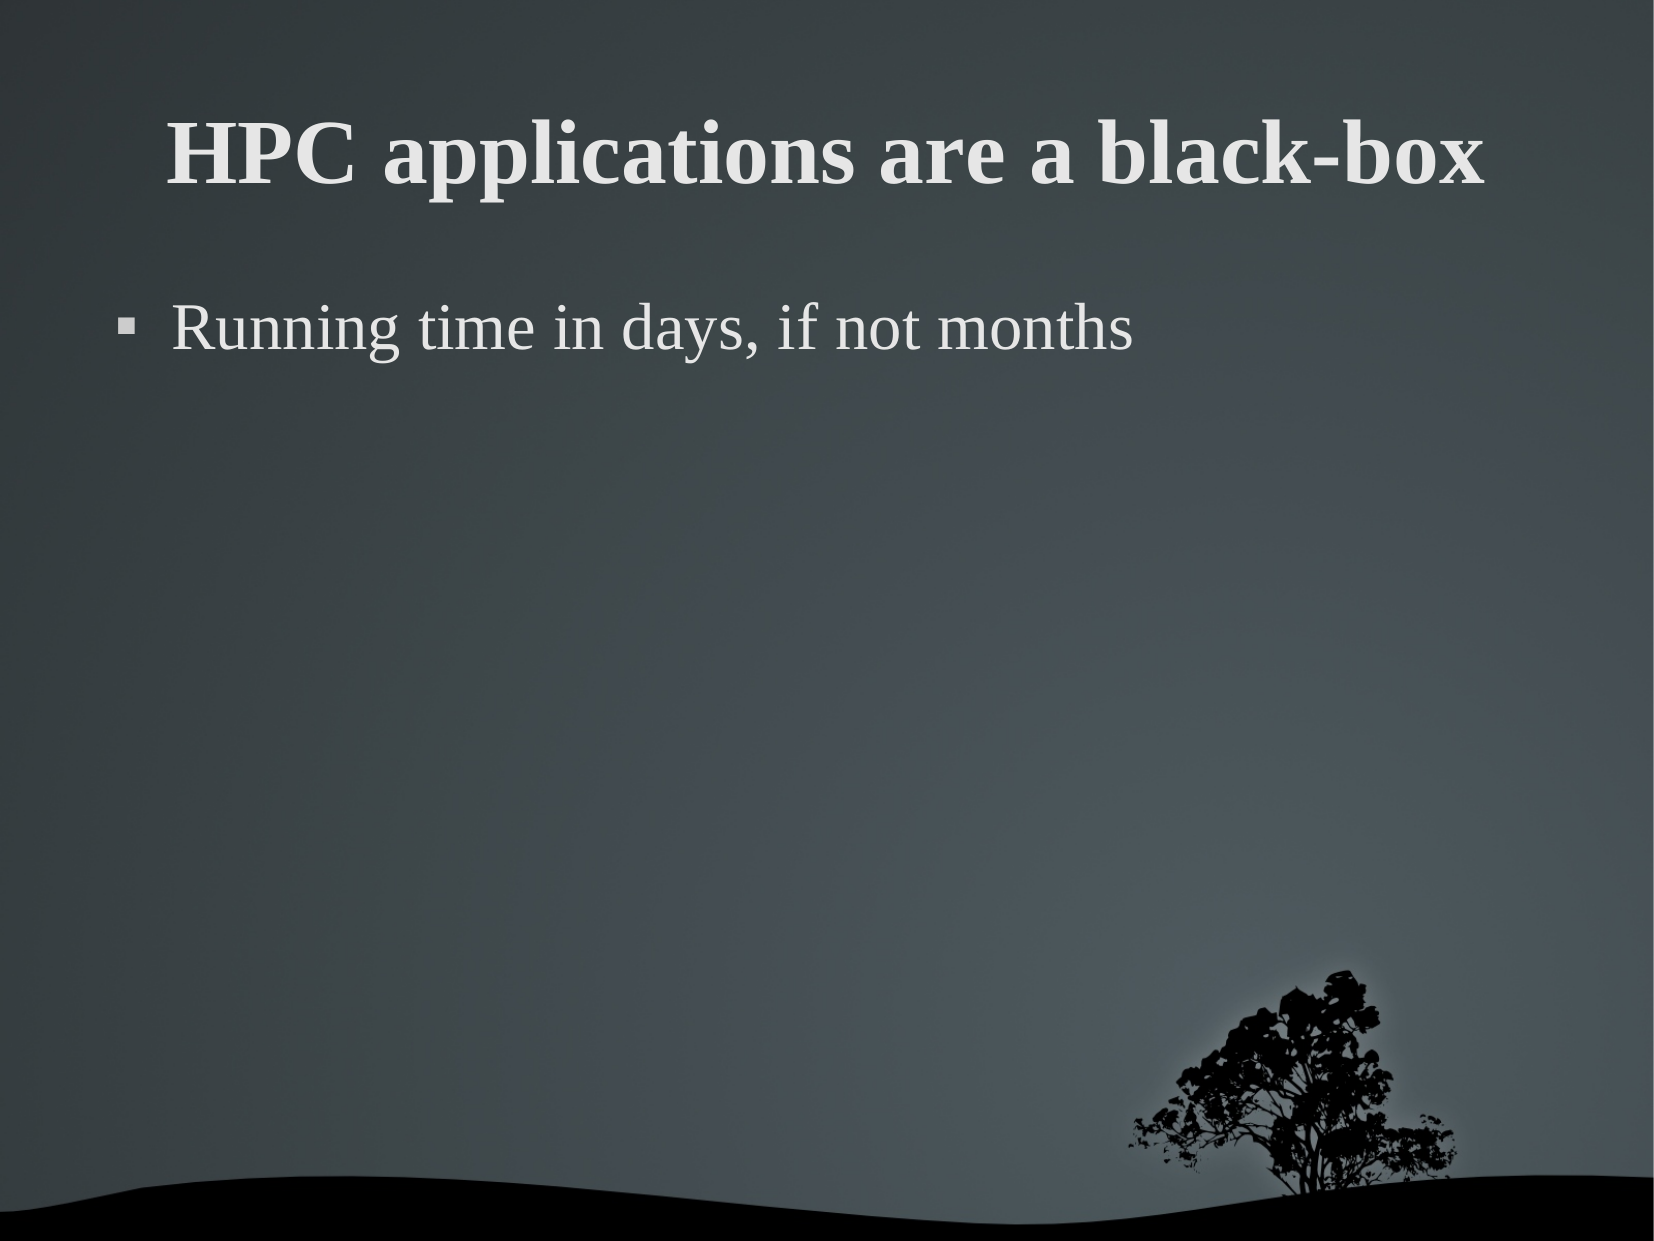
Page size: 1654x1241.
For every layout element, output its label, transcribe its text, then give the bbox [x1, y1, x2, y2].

list Running time in days, if not months [82, 290, 1571, 1109]
title HPC applications are a black-box [82, 49, 1571, 257]
picture [0, 0, 1654, 1241]
